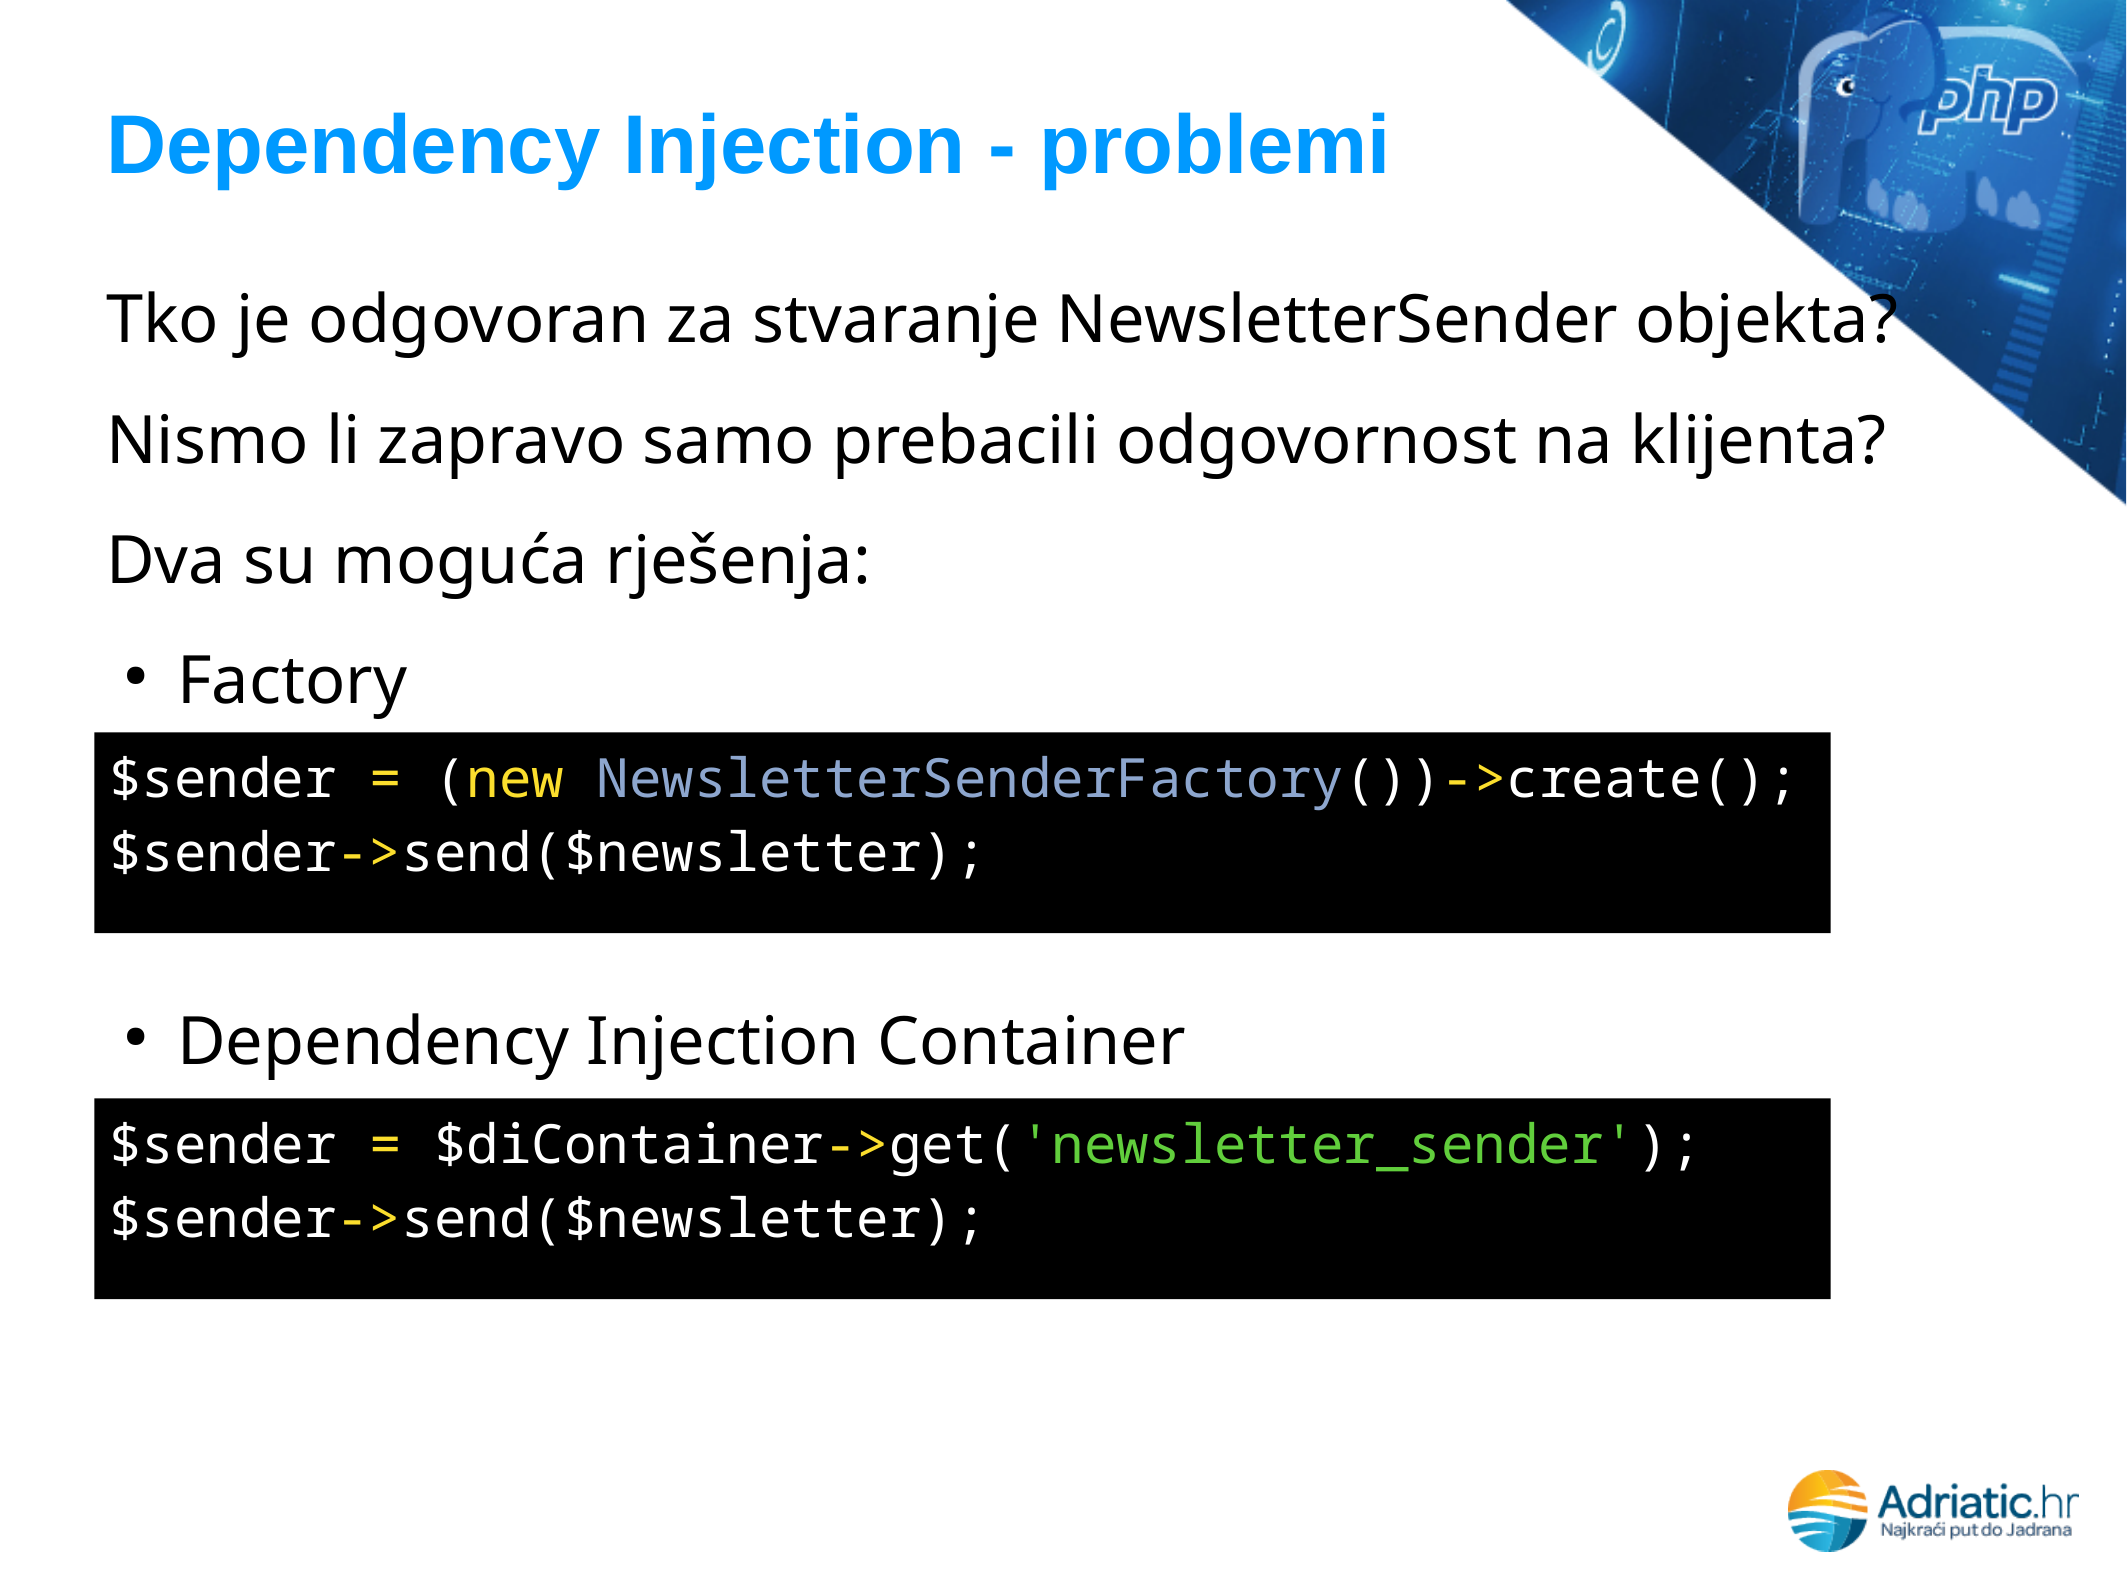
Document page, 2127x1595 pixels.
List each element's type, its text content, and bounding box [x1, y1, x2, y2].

picture [1788, 1470, 2079, 1552]
text_box $sender = $diContainer->get('newsletter_sender'); $sender->send($newsletter); [94, 1098, 1831, 1300]
picture [1505, 0, 2127, 625]
list Tko je odgovoran za stvaranje NewsletterSender objekta? Nismo li zapravo samo prebacili odgovornost na klijenta? Dva su moguća rješenja: Factory Dependency Injection Container [106, 271, 2020, 1453]
title Dependency Injection - problemi [106, 70, 1630, 219]
text_box $sender = (new NewsletterSenderFactory())->create(); $sender->send($newsletter); [94, 732, 1831, 934]
